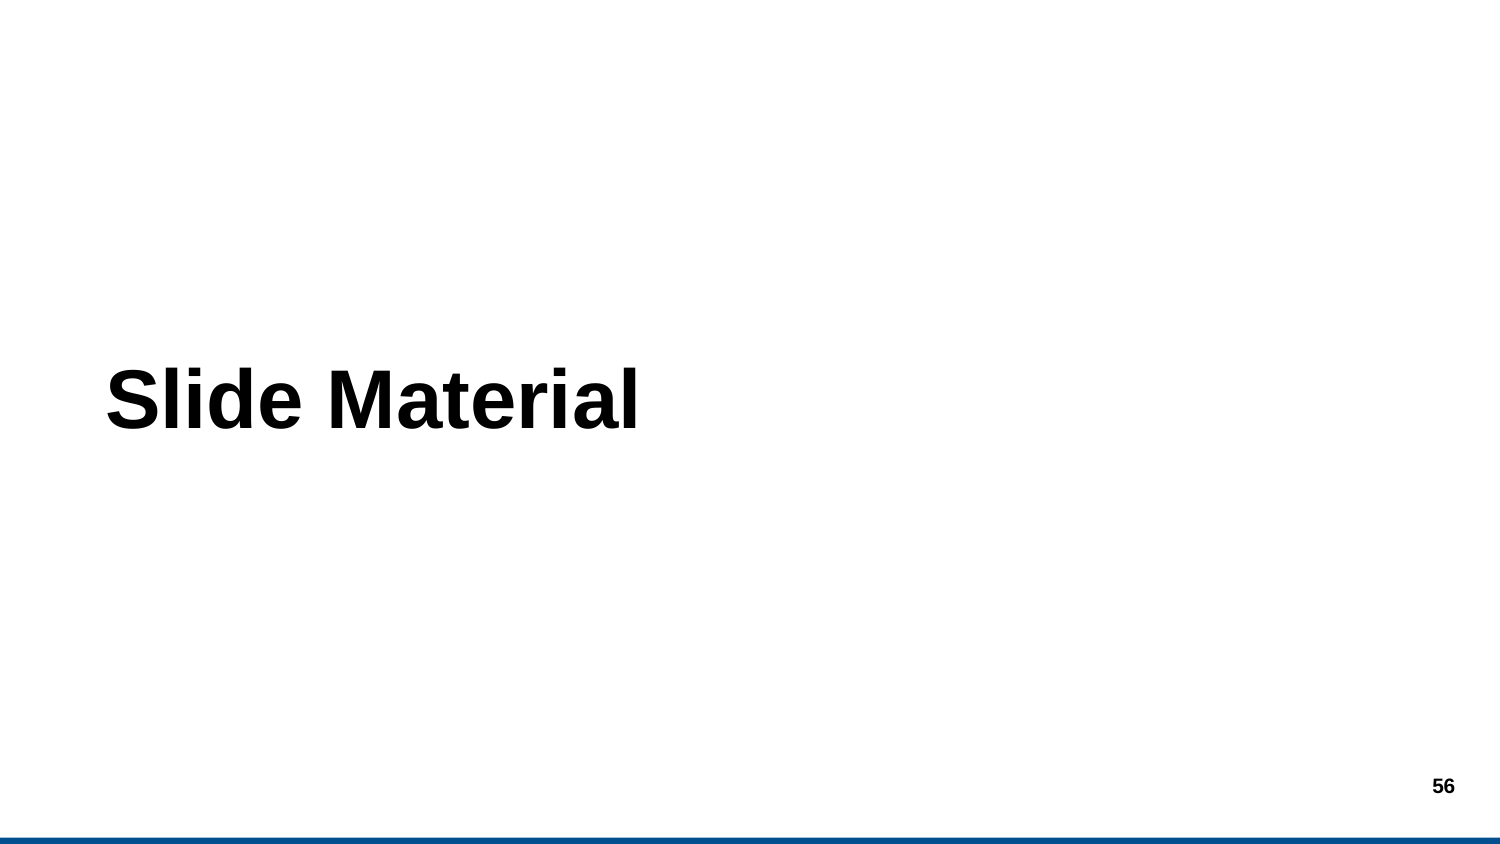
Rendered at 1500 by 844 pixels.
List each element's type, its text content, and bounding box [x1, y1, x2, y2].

title Slide Material [90, 324, 1440, 466]
